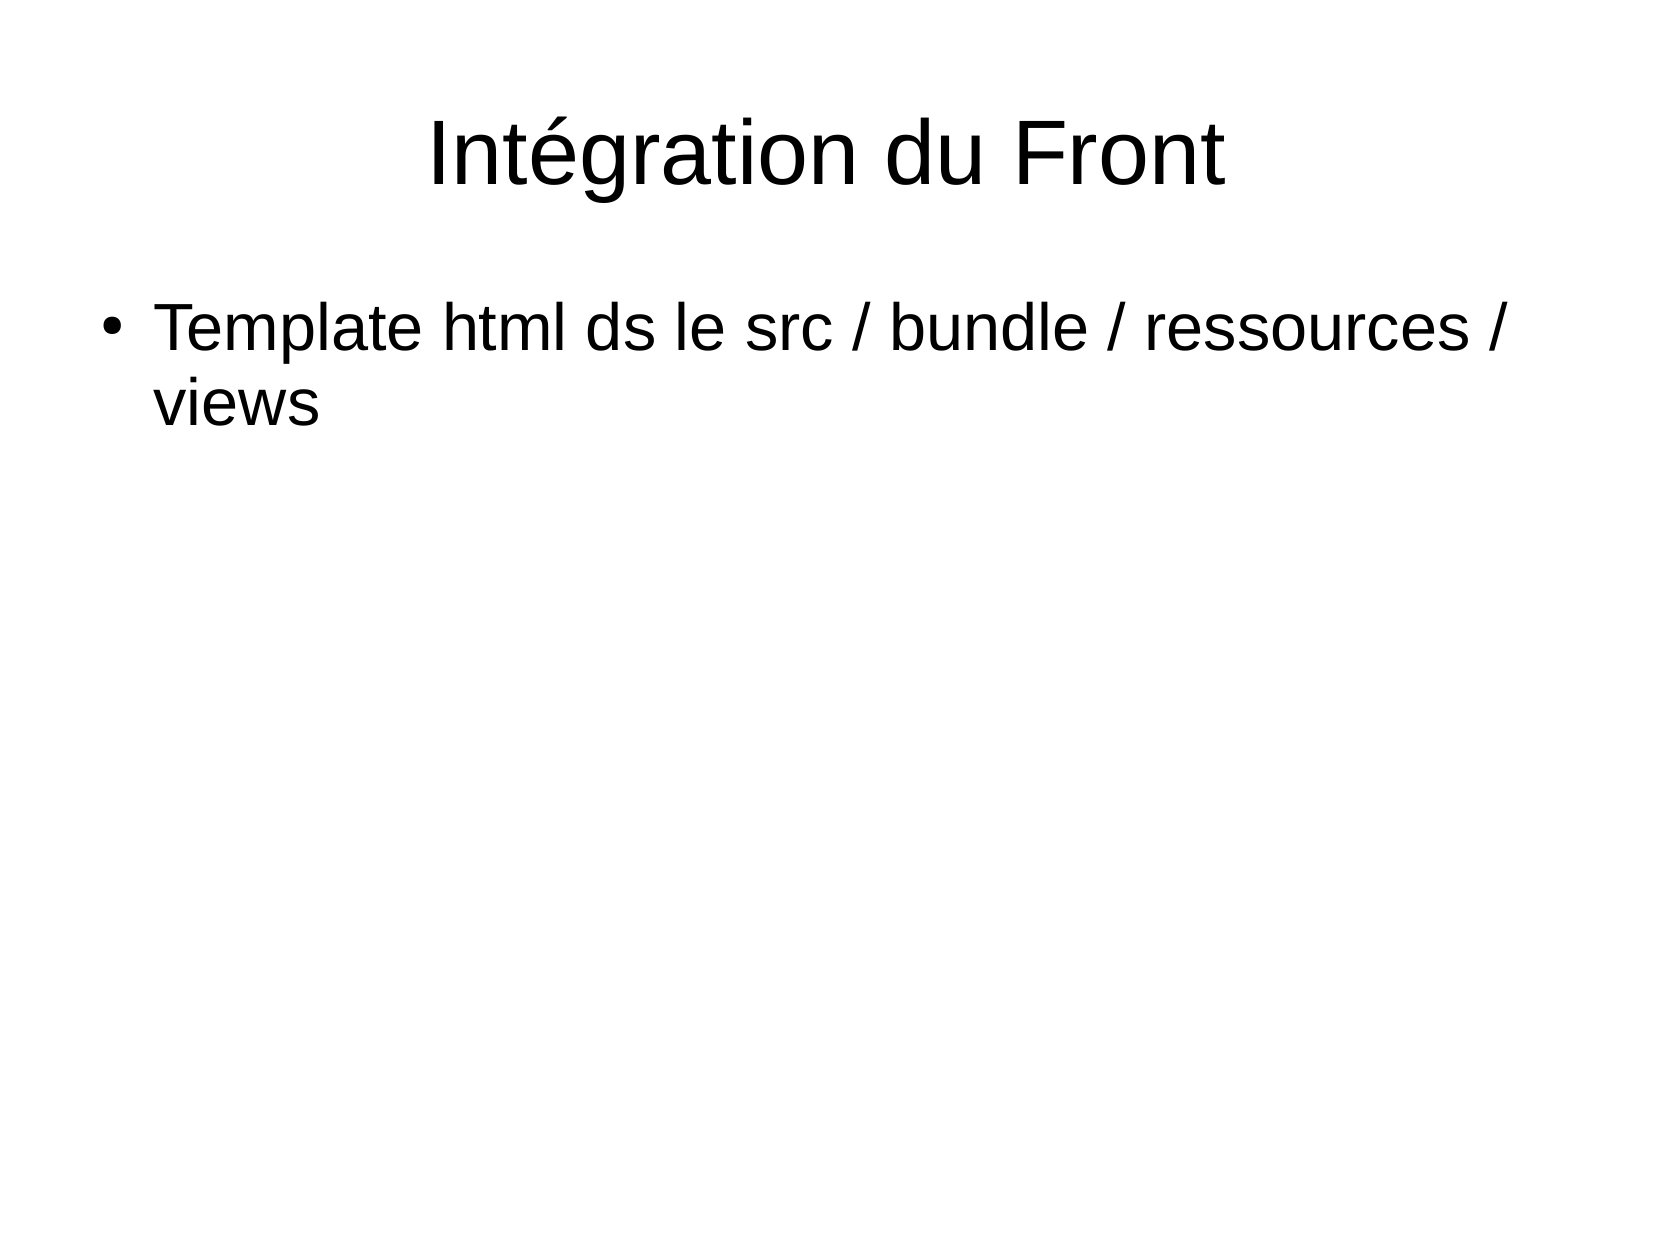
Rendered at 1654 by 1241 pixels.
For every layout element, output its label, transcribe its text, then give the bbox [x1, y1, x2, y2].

title Intégration du Front [82, 49, 1571, 257]
list Template html ds le src / bundle / ressources / views [82, 290, 1571, 1010]
